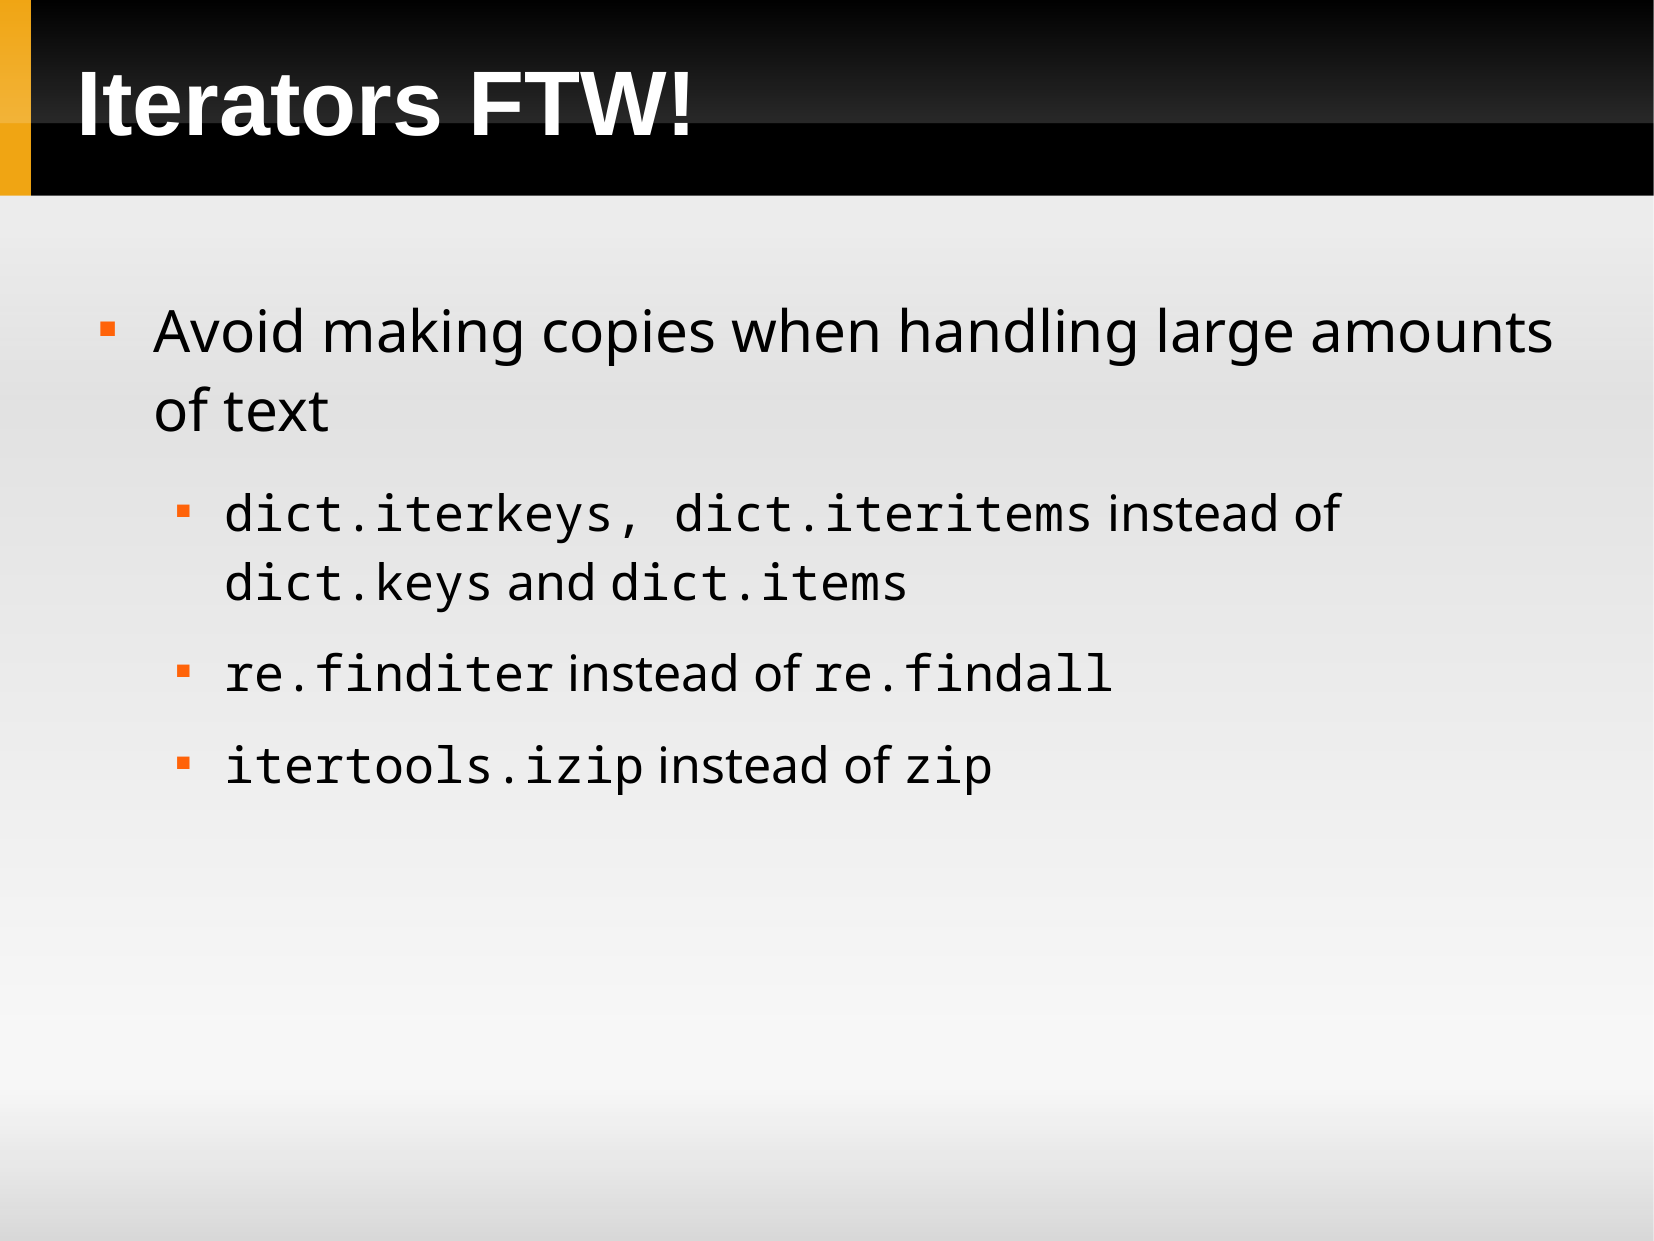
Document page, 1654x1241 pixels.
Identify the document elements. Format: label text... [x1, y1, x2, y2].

title Iterators FTW! [76, 7, 1565, 200]
list Avoid making copies when handling large amounts of text dict.iterkeys, dict.iteritems instead of dict.keys and dict.items re.finditer instead of re.findall itertools.izip instead of zip [82, 290, 1571, 1094]
picture [0, 0, 1654, 1241]
